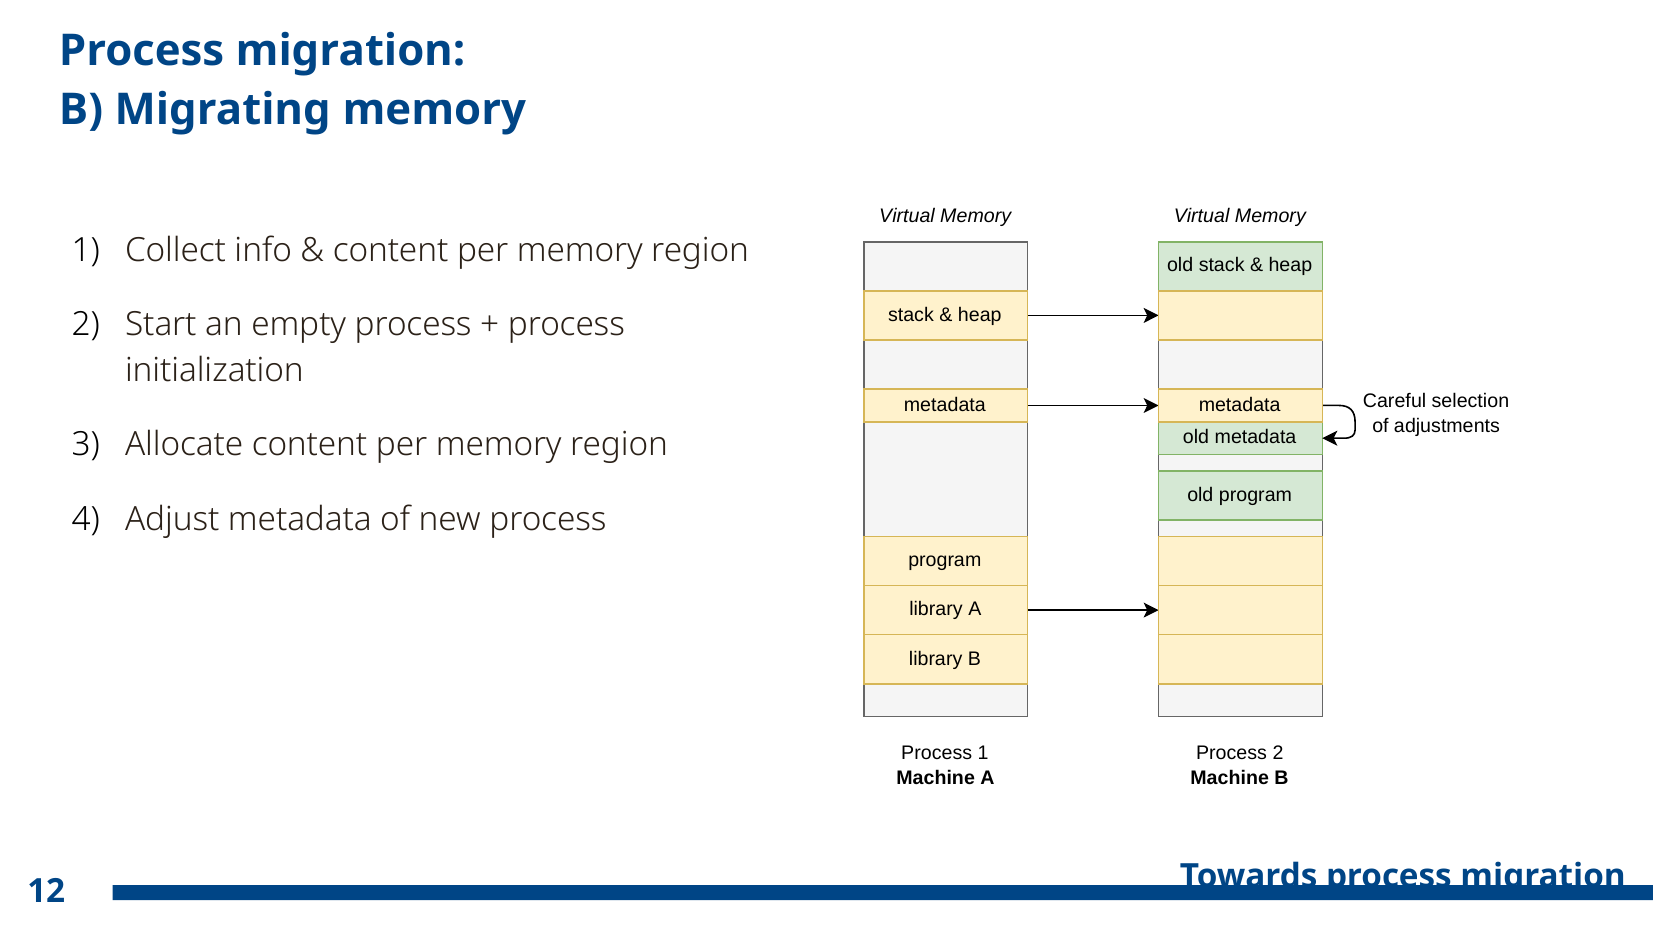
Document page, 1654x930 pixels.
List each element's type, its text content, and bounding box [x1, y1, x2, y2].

list Collect info & content per memory region Start an empty process + process initialization Allocate content per memory region Adjust metadata of new process [54, 225, 781, 766]
chart [861, 191, 1548, 837]
title Process migration: B) Migrating memory [58, 26, 1594, 138]
